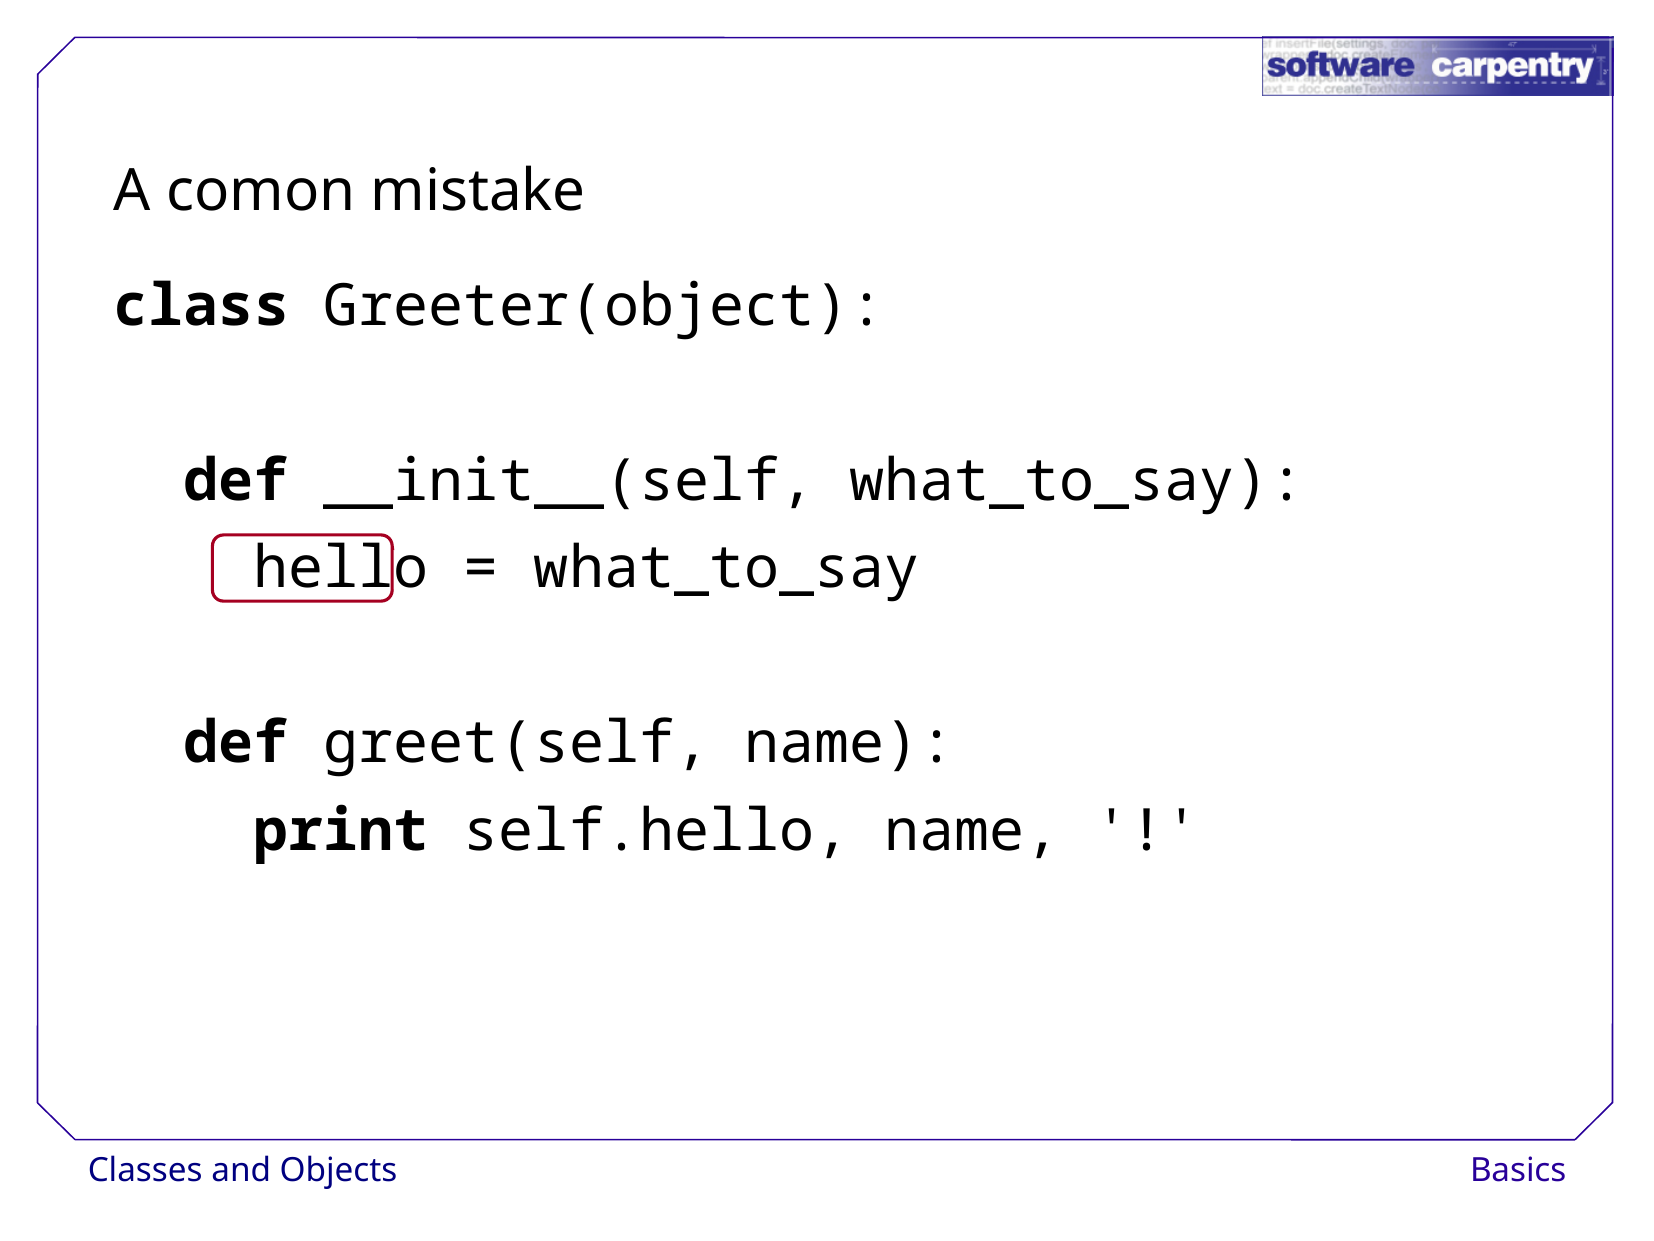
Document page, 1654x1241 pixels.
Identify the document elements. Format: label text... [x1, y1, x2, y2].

text_box A comon mistake [99, 109, 1517, 231]
picture [1262, 36, 1614, 96]
text_box class Greeter(object): def __init__(self, what_to_say): hello = what_to_say def greet(self, name): print self.hello, name, '!' [99, 241, 1517, 870]
